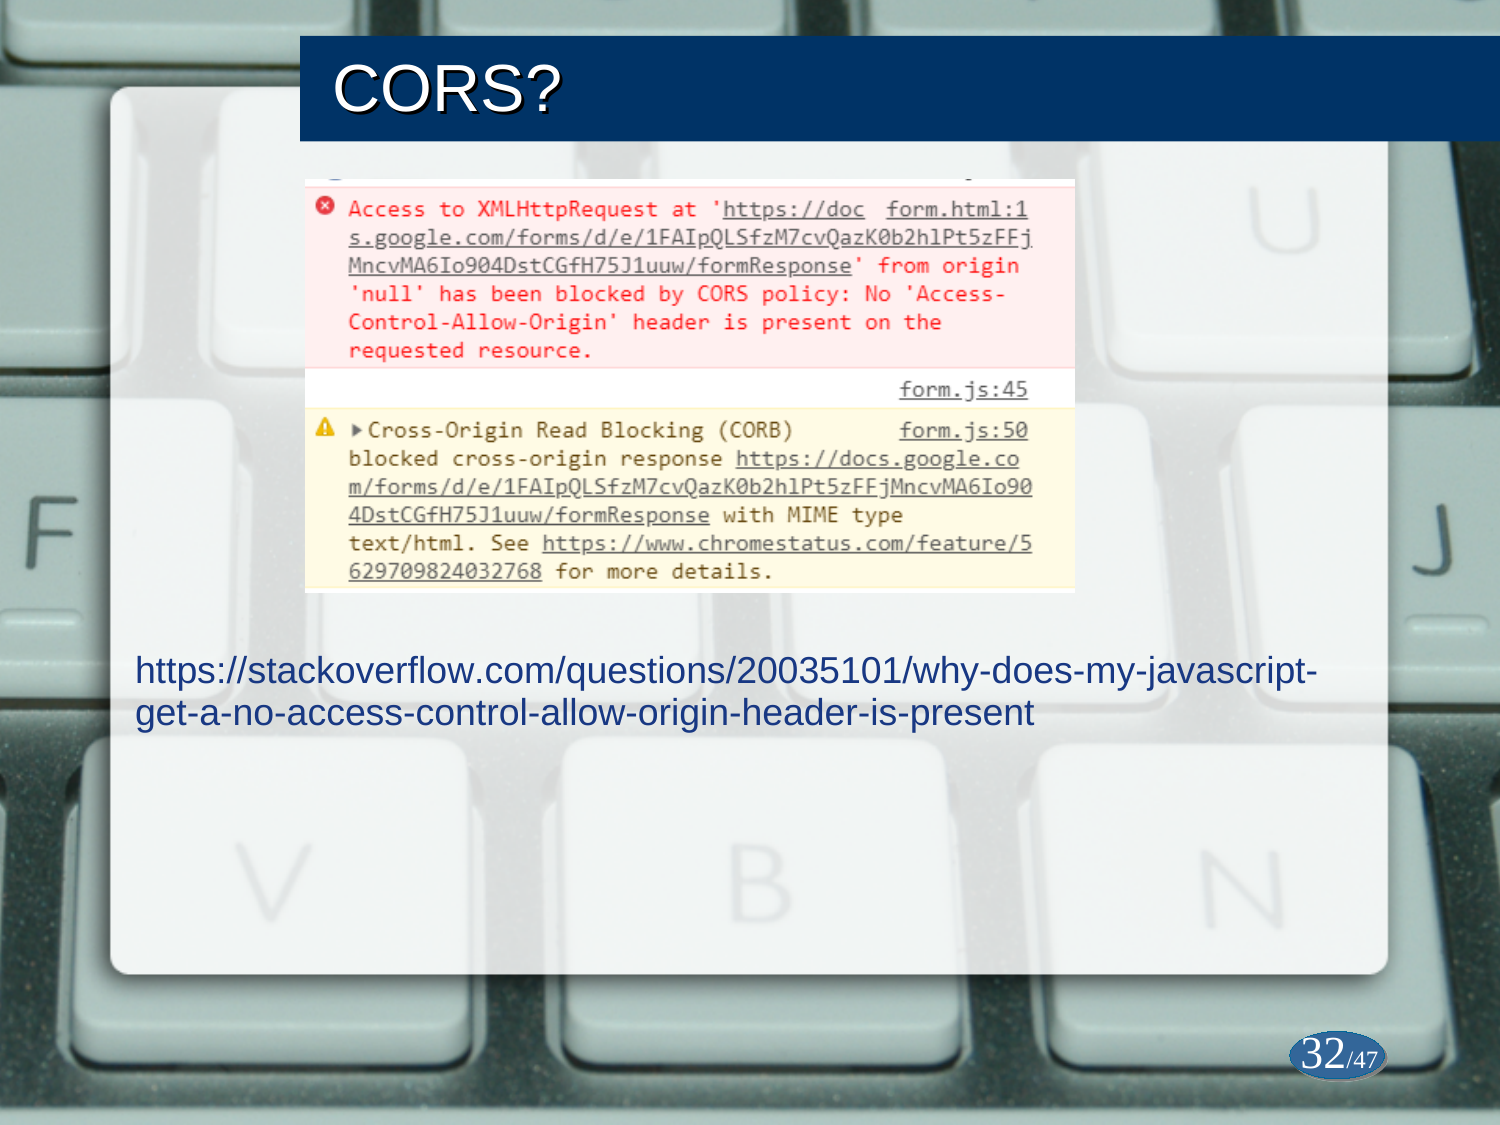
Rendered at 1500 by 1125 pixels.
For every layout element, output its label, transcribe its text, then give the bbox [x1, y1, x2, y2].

picture [0, 0, 1500, 1125]
title [122, 167, 1384, 248]
title CORS? [300, 35, 1500, 142]
text_box https://stackoverflow.com/questions/20035101/why-does-my-javascript-get-a-no-access-control-allow-origin-header-is-present [120, 642, 1364, 742]
